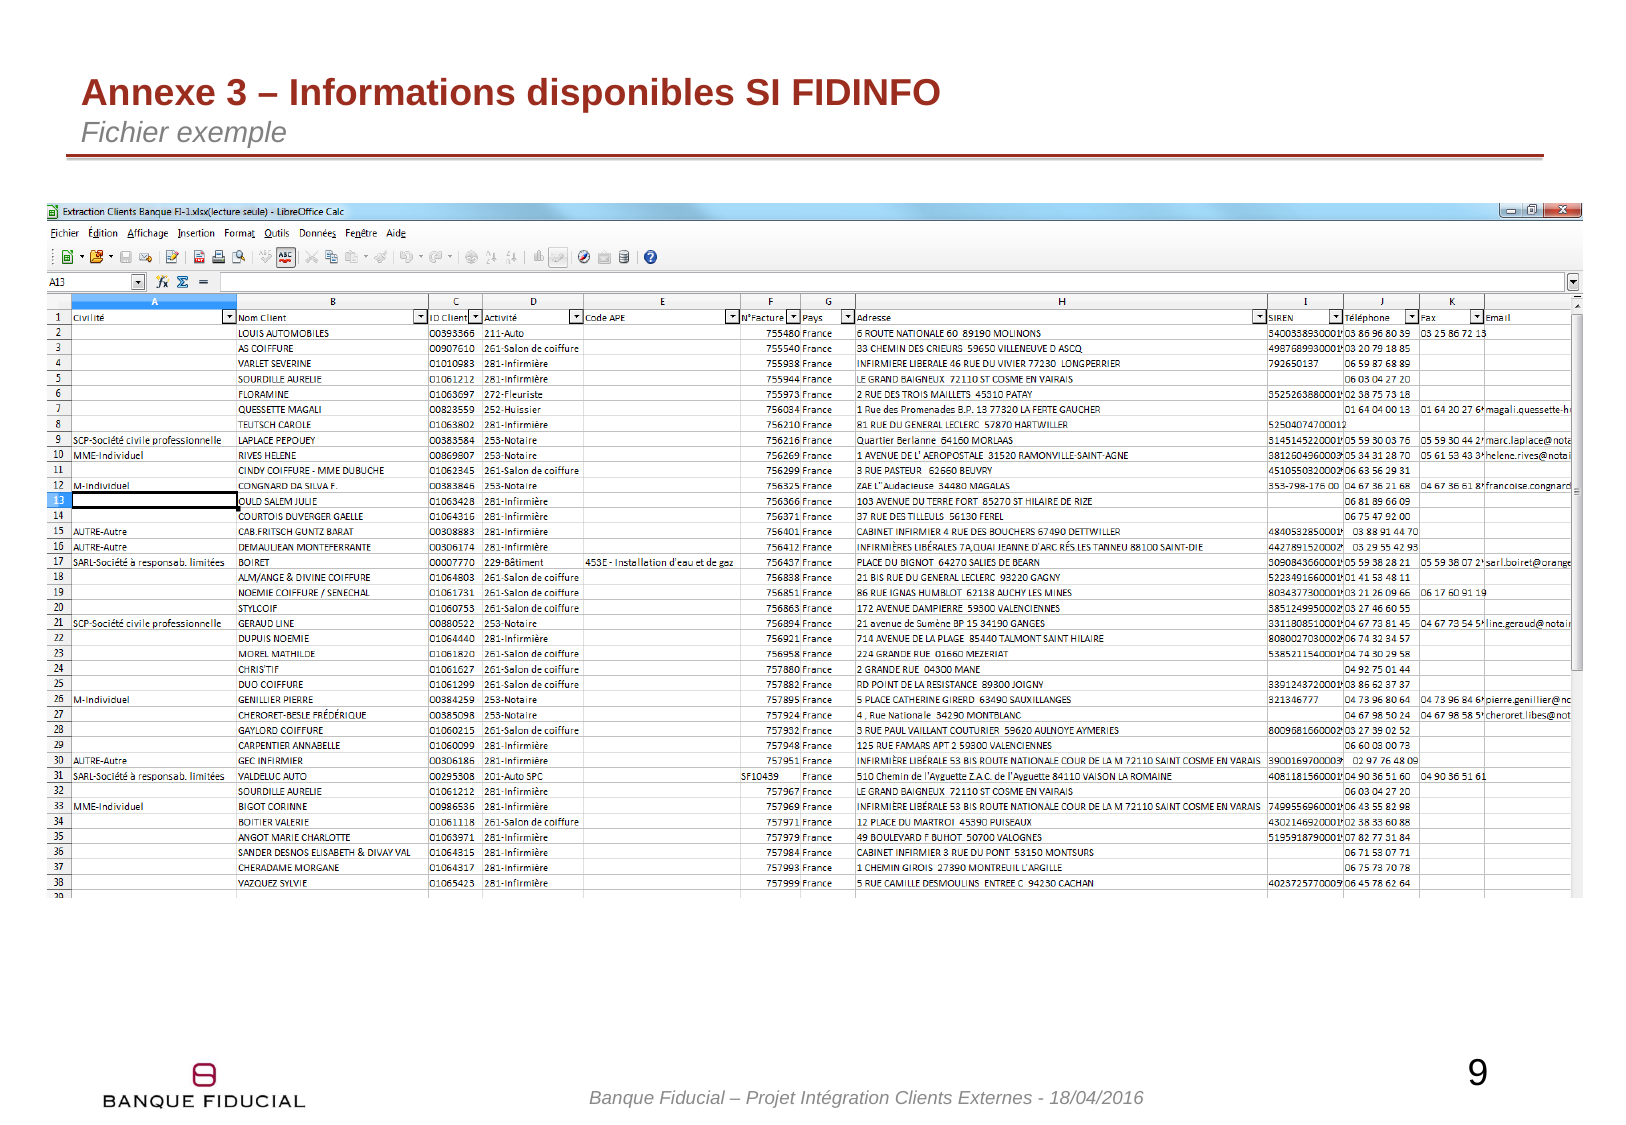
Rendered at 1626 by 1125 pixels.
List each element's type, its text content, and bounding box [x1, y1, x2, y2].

title Annexe 3 – Informations disponibles SI FIDINFO Fichier exemple [65, 91, 1544, 156]
picture [101, 1058, 307, 1111]
picture [47, 203, 1583, 898]
